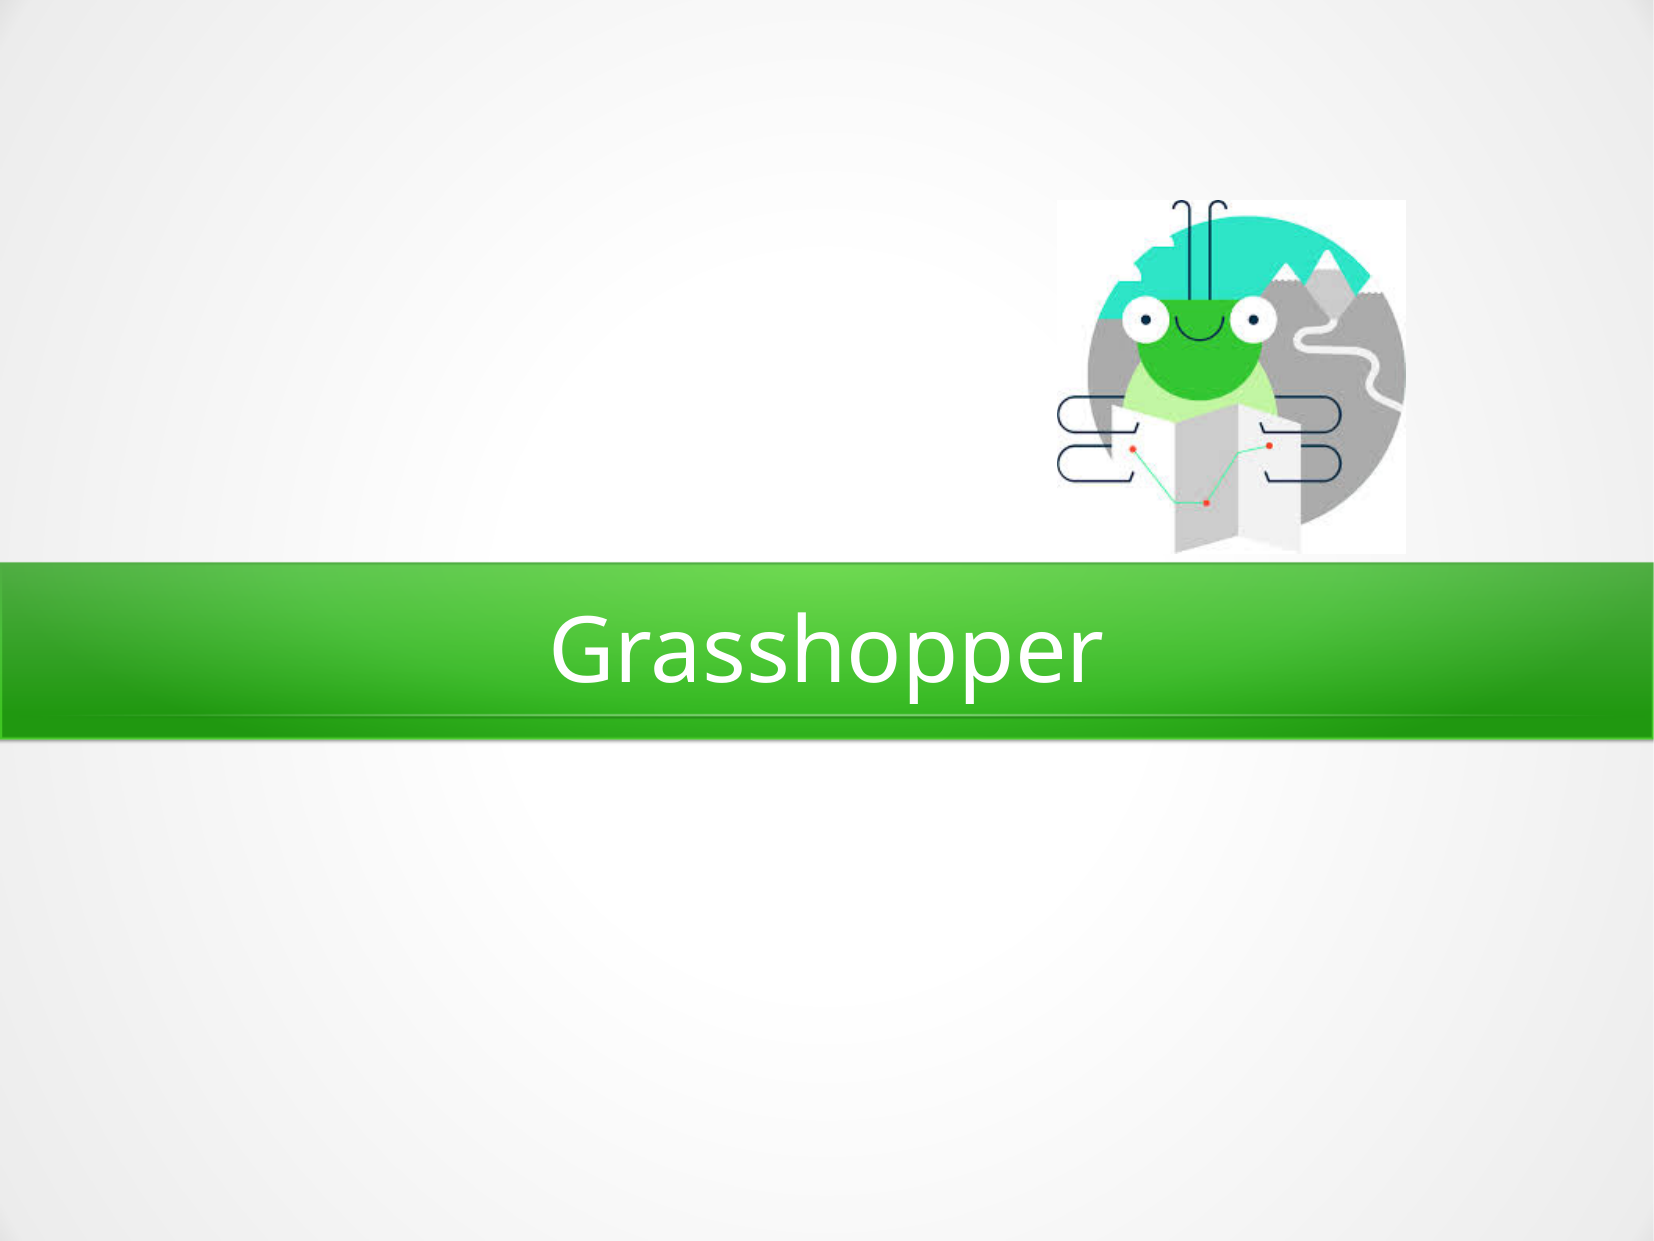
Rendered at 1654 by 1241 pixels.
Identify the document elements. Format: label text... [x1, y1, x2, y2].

picture [0, 0, 1654, 1241]
title Grasshopper [82, 578, 1571, 715]
